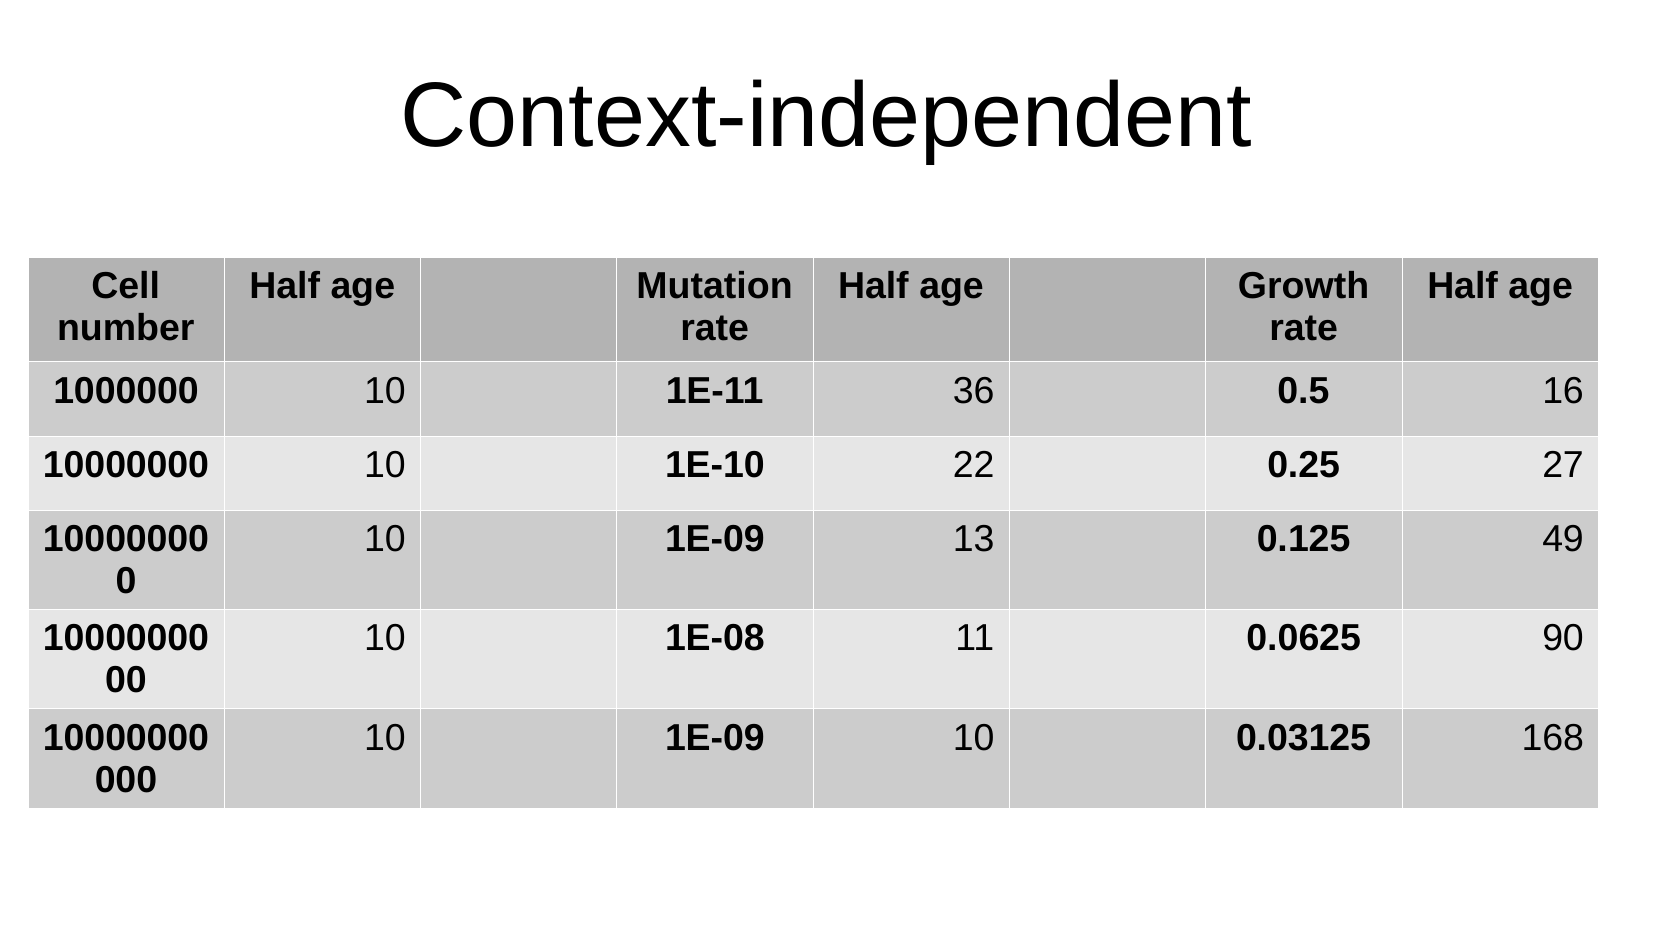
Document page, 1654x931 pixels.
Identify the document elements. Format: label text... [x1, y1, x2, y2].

table_cell 0.03125 [1206, 709, 1402, 808]
table_cell 10 [225, 437, 420, 510]
table_cell 27 [1403, 437, 1598, 510]
table_cell [1010, 511, 1205, 609]
table_cell [421, 610, 616, 708]
table_cell 1E-10 [617, 437, 813, 510]
table_cell 1E-09 [617, 709, 813, 808]
table_header Half age [225, 258, 420, 361]
table_cell 16 [1403, 362, 1598, 436]
table_cell [421, 709, 616, 808]
table_cell 10 [225, 511, 420, 609]
title Context-independent [82, 37, 1571, 193]
table_cell 10000000 [29, 437, 224, 510]
table_header [421, 258, 616, 361]
table_cell 0.5 [1206, 362, 1402, 436]
table_cell [421, 511, 616, 609]
table_cell 1000000 [29, 362, 224, 436]
table_cell [1010, 362, 1205, 436]
table_header Mutation rate [617, 258, 813, 361]
table_cell 90 [1403, 610, 1598, 708]
table_cell [1010, 709, 1205, 808]
table_cell 1E-11 [617, 362, 813, 436]
table_cell 10 [814, 709, 1009, 808]
table_cell [421, 437, 616, 510]
table_cell [1010, 437, 1205, 510]
table_header [1010, 258, 1205, 361]
table_cell 10 [225, 709, 420, 808]
table_cell 1E-09 [617, 511, 813, 609]
table_cell [421, 362, 616, 436]
table_cell 11 [814, 610, 1009, 708]
table_cell 10 [225, 362, 420, 436]
table_cell 10000000000 [29, 709, 224, 808]
table_cell 0.0625 [1206, 610, 1402, 708]
table_cell 0.25 [1206, 437, 1402, 510]
table_cell 36 [814, 362, 1009, 436]
table_cell 1000000000 [29, 610, 224, 708]
table_cell 22 [814, 437, 1009, 510]
table_header Growth rate [1206, 258, 1402, 361]
table_cell 100000000 [29, 511, 224, 609]
table_header Half age [1403, 258, 1598, 361]
table_cell 13 [814, 511, 1009, 609]
table_cell 10 [225, 610, 420, 708]
table_cell 1E-08 [617, 610, 813, 708]
table_cell 0.125 [1206, 511, 1402, 609]
table_cell [1010, 610, 1205, 708]
table_cell 168 [1403, 709, 1598, 808]
table_header Half age [814, 258, 1009, 361]
table_header Cell number [29, 258, 224, 361]
table_cell 49 [1403, 511, 1598, 609]
